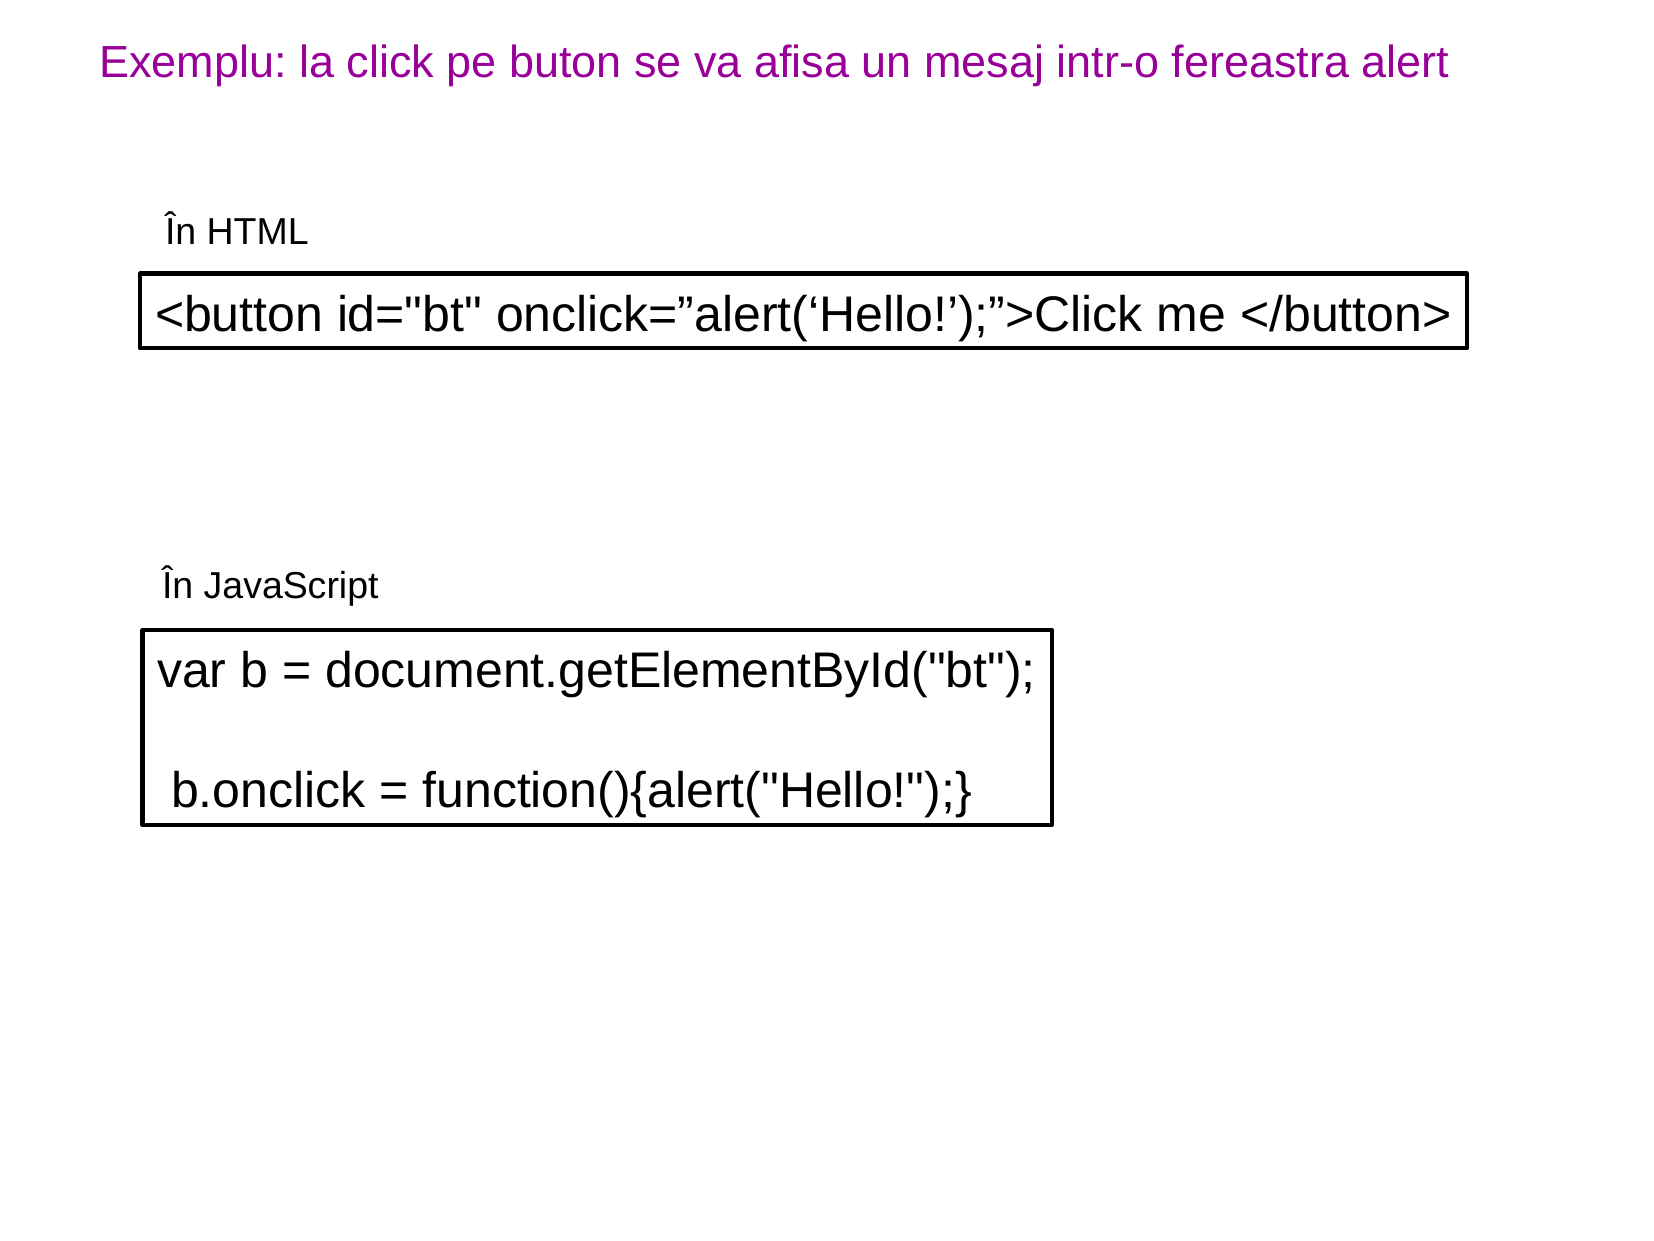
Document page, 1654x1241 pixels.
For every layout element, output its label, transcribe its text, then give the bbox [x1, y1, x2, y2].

text_box În HTML [150, 203, 324, 260]
text_box var b = document.getElementById("bt"); b.onclick = function(){alert("Hello!");} [142, 630, 1052, 825]
text_box În JavaScript [147, 556, 394, 614]
text_box Exemplu: la click pe buton se va afisa un mesaj intr-o fereastra alert [99, 36, 1453, 136]
text_box <button id="bt" onclick=”alert(‘Hello!’);”>Click me </button> [140, 273, 1467, 349]
